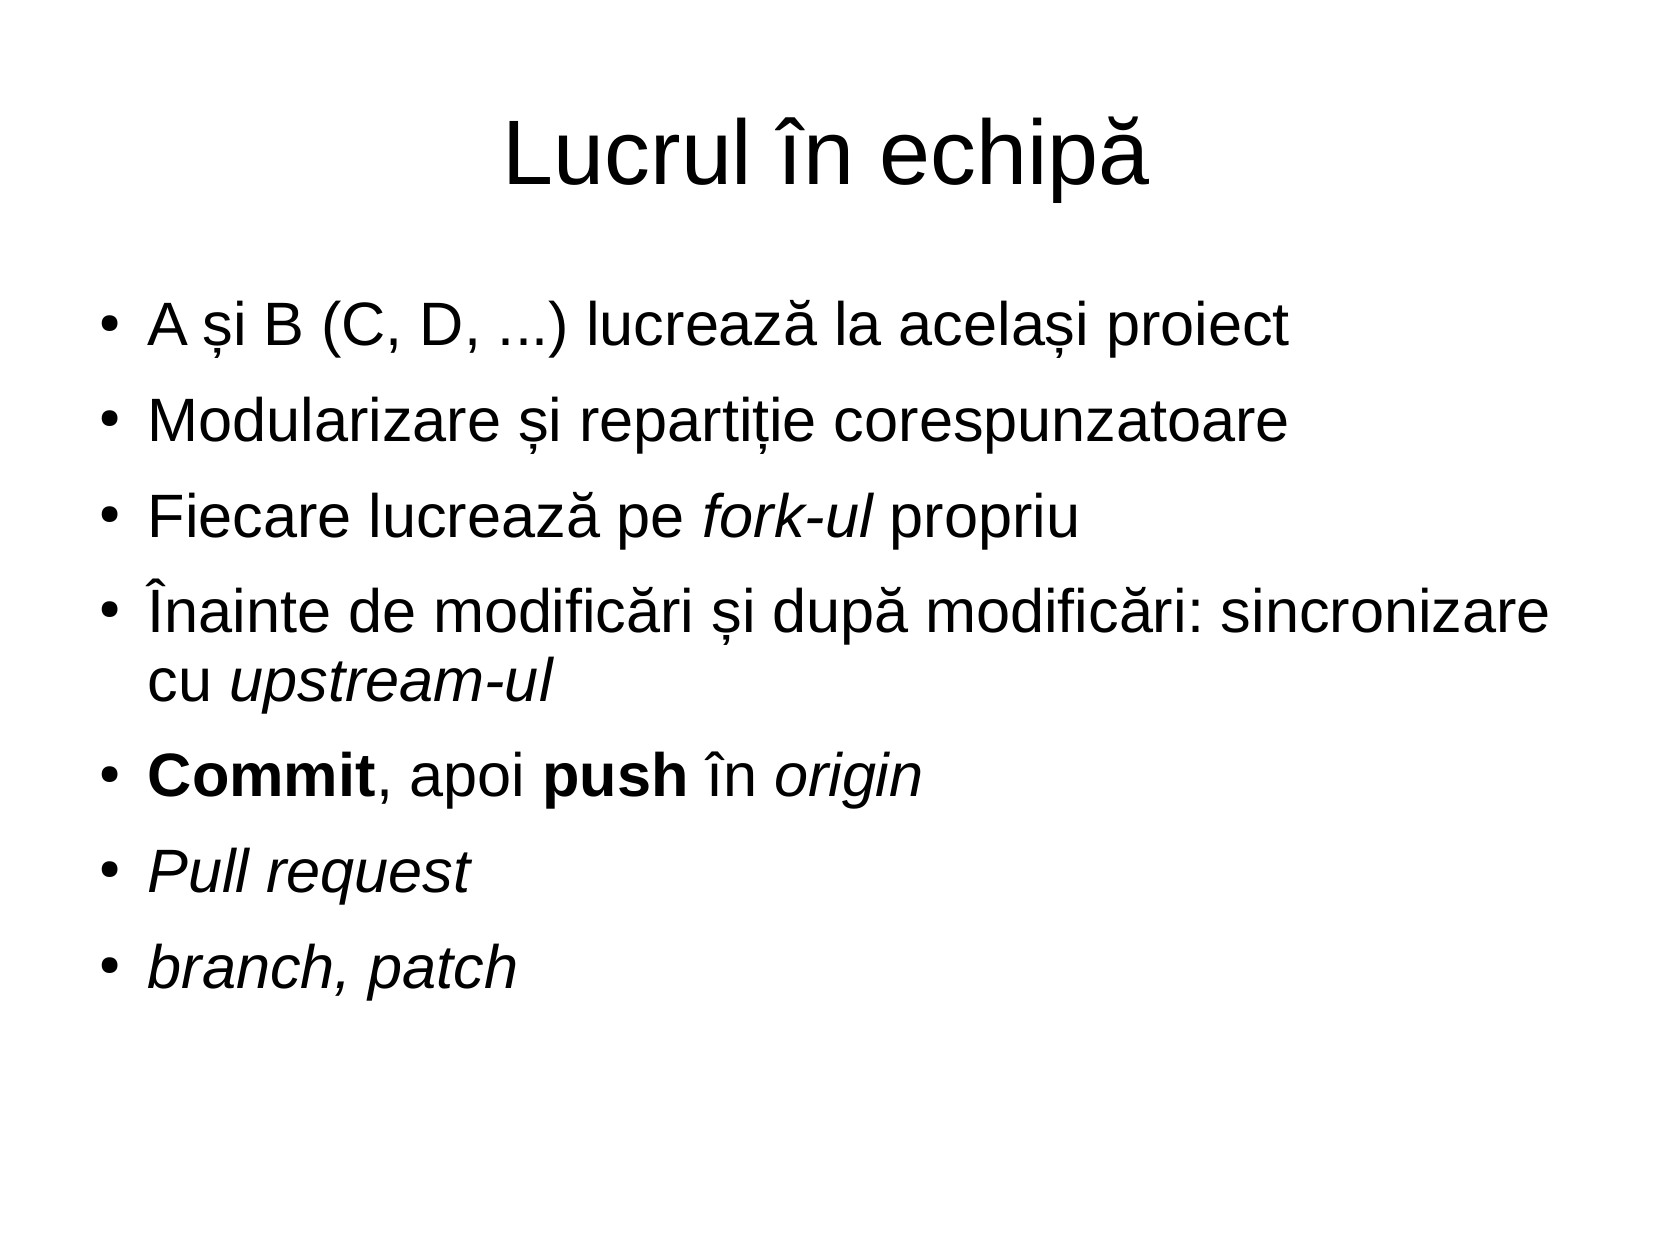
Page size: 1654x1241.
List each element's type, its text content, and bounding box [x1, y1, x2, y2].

list A și B (C, D, ...) lucrează la același proiect Modularizare și repartiție corespunzatoare Fiecare lucrează pe fork-ul propriu Înainte de modificări și după modificări: sincronizare cu upstream-ul Commit, apoi push în origin Pull request branch, patch [82, 290, 1571, 1010]
title Lucrul în echipă [82, 49, 1571, 257]
